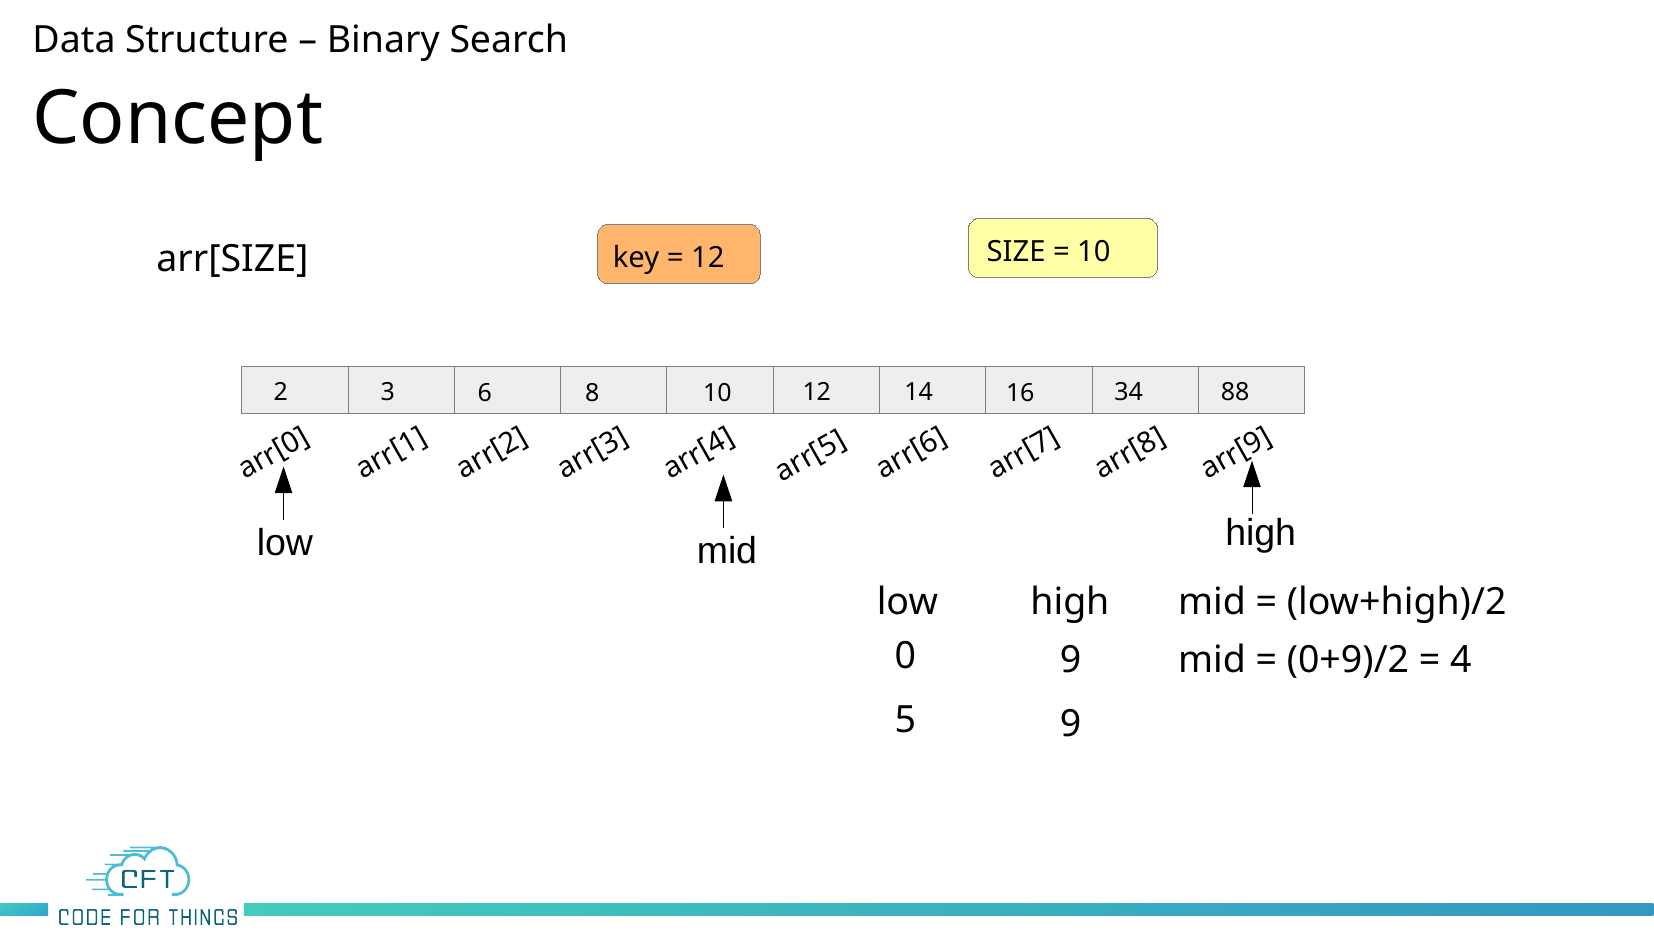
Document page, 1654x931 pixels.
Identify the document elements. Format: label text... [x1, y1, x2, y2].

text_box 12 [787, 366, 870, 411]
text_box 14 [889, 366, 971, 418]
text_box 16 [991, 366, 1088, 418]
text_box arr[8] [1072, 389, 1207, 505]
text_box [971, 366, 991, 414]
text_box 34 [1099, 366, 1181, 418]
text_box 6 [462, 367, 545, 412]
text_box arr[5] [750, 407, 891, 508]
text_box [241, 366, 285, 414]
text_box arr[7] [964, 412, 1104, 505]
text_box 9 [1045, 689, 1099, 748]
text_box [1288, 366, 1305, 414]
text_box [870, 366, 889, 414]
text_box arr[0] [212, 397, 353, 505]
text_box [1088, 366, 1099, 414]
text_box low [242, 513, 328, 571]
text_box 5 [879, 685, 934, 744]
text_box 10 [688, 367, 774, 412]
title Data Structure – Binary Search Concept [32, 12, 1184, 166]
text_box mid = (low+high)/2 [1163, 566, 1563, 625]
text_box SIZE = 10 [971, 222, 1152, 272]
text_box arr[6] [857, 404, 992, 505]
text_box [1181, 366, 1206, 414]
text_box arr[3] [531, 404, 673, 505]
text_box key = 12 [590, 229, 768, 284]
text_box arr[SIZE] [141, 224, 355, 291]
text_box arr[2] [430, 393, 567, 505]
text_box mid [682, 521, 772, 579]
text_box 2 [258, 366, 329, 411]
text_box [329, 366, 403, 414]
text_box arr[9] [1175, 390, 1317, 505]
text_box 0 [879, 620, 934, 680]
text_box low [862, 566, 957, 626]
text_box 8 [570, 367, 652, 412]
picture [59, 846, 237, 925]
text_box mid = (0+9)/2 = 4 [1163, 625, 1654, 686]
text_box 9 [1045, 625, 1099, 684]
text_box high [1015, 566, 1128, 626]
text_box arr[1] [330, 389, 467, 505]
text_box [968, 218, 1158, 278]
text_box [436, 366, 828, 414]
text_box [599, 224, 759, 229]
text_box high [1210, 504, 1311, 562]
text_box arr[4] [641, 412, 780, 505]
text_box 3 [365, 366, 436, 411]
text_box 88 [1206, 366, 1288, 418]
